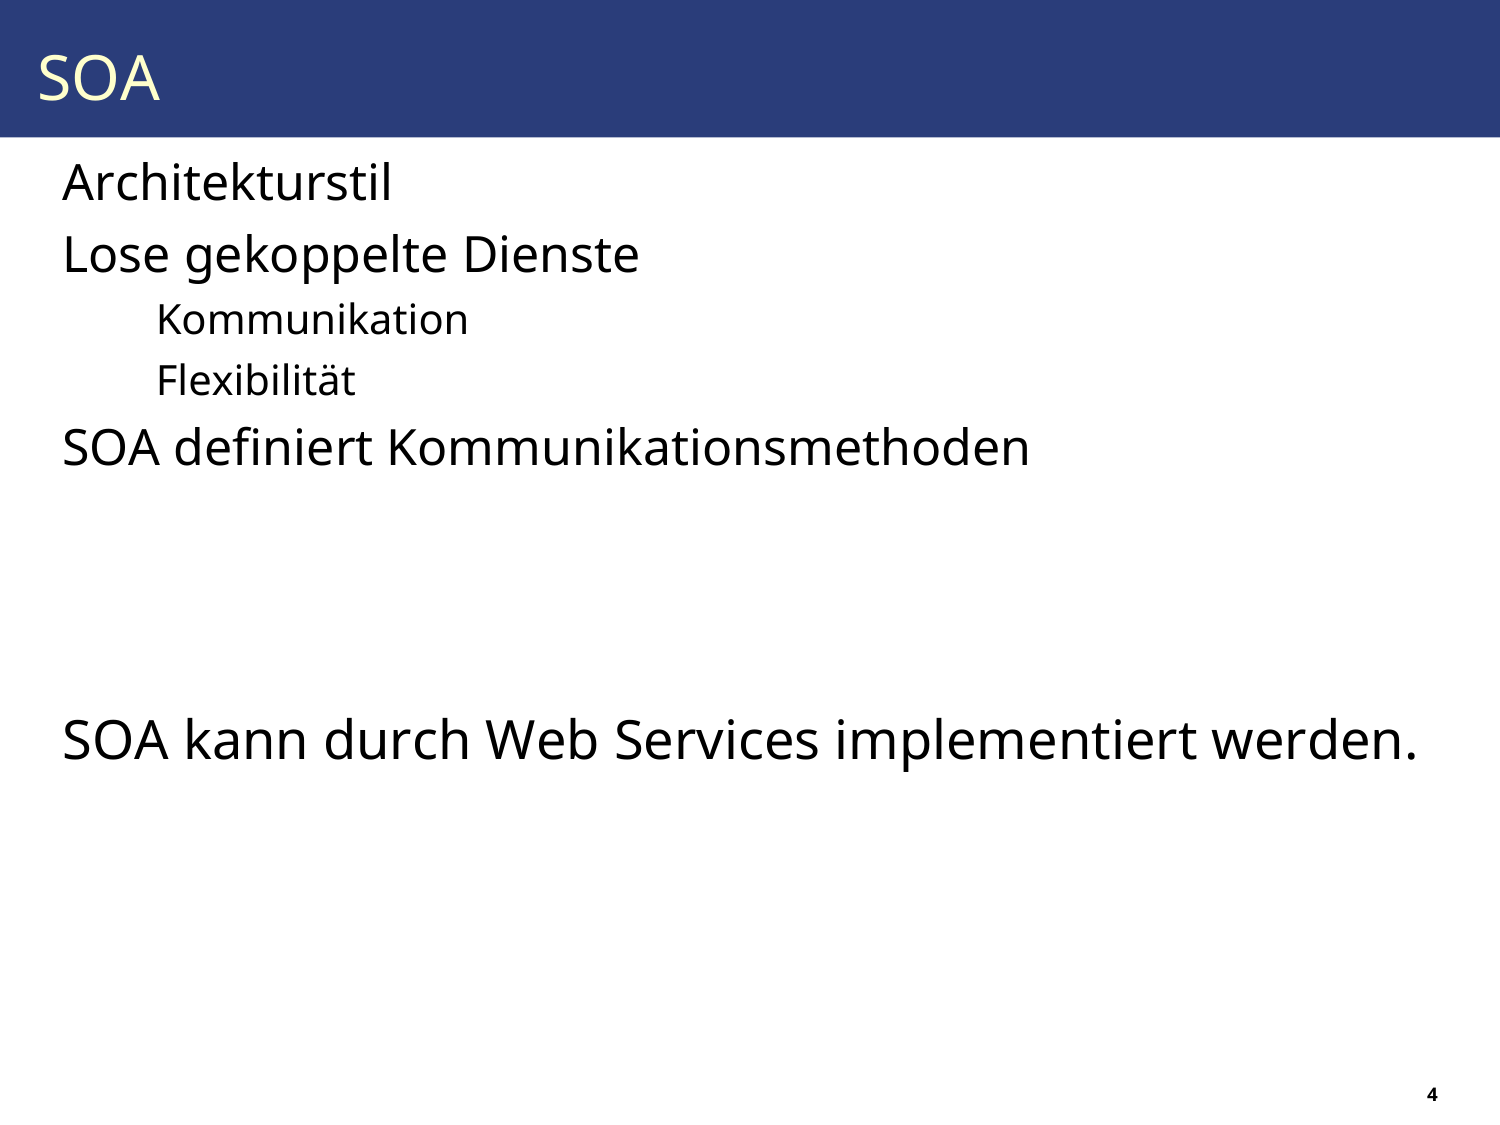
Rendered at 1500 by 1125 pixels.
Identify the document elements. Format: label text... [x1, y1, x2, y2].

text_box <Nummer> [1412, 1077, 1500, 1117]
text_box SOA [37, 0, 1476, 151]
text_box Architekturstil Lose gekoppelte Dienste Kommunikation Flexibilität SOA definiert Kommunikationsmethoden SOA kann durch Web Services implementiert werden. [62, 149, 1450, 1073]
